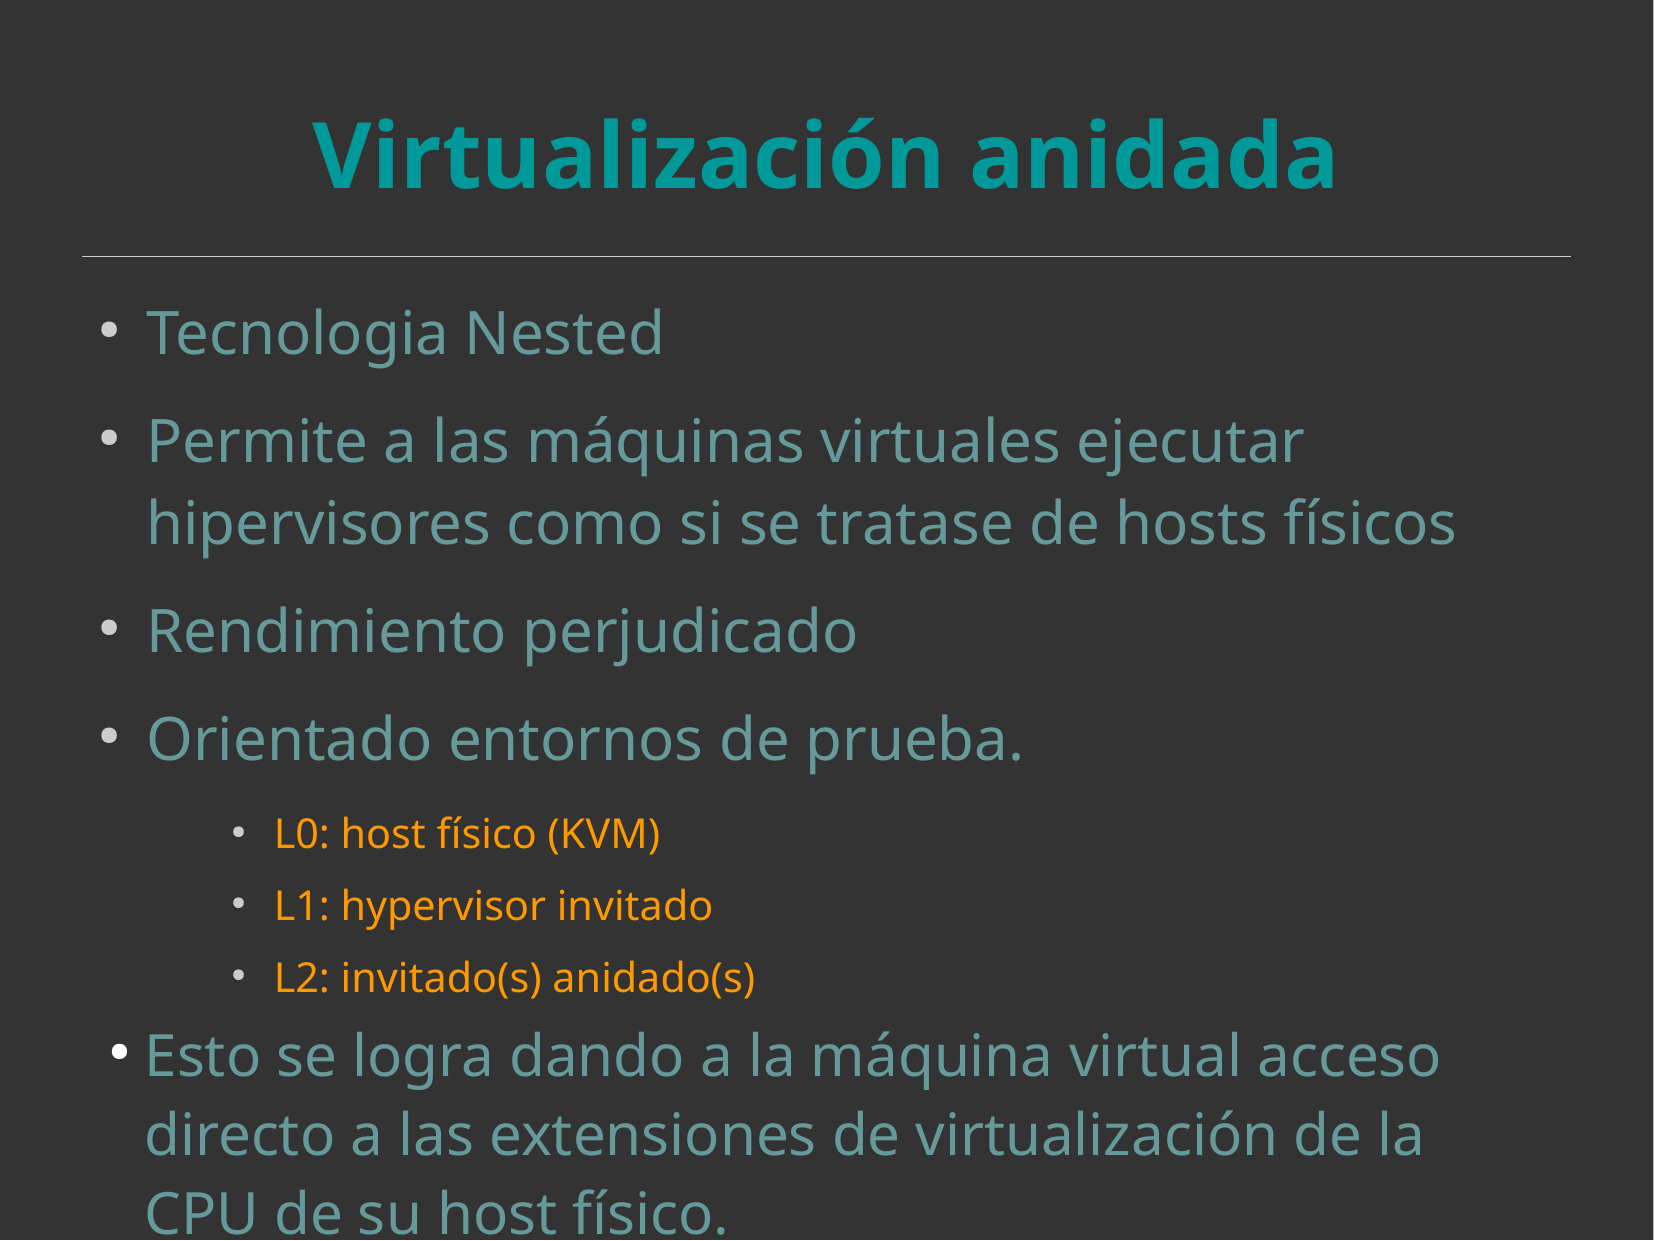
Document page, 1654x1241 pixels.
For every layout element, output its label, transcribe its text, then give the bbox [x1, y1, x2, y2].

title Virtualización anidada [82, 49, 1571, 257]
list Tecnologia Nested Permite a las máquinas virtuales ejecutar hipervisores como si se tratase de hosts físicos Rendimiento perjudicado Orientado entornos de prueba. L0: host físico (KVM) L1: hypervisor invitado L2: invitado(s) anidado(s) [82, 290, 1571, 1010]
text_box Esto se logra dando a la máquina virtual acceso directo a las extensiones de virtualización de la CPU de su host físico. [94, 1006, 1489, 1225]
